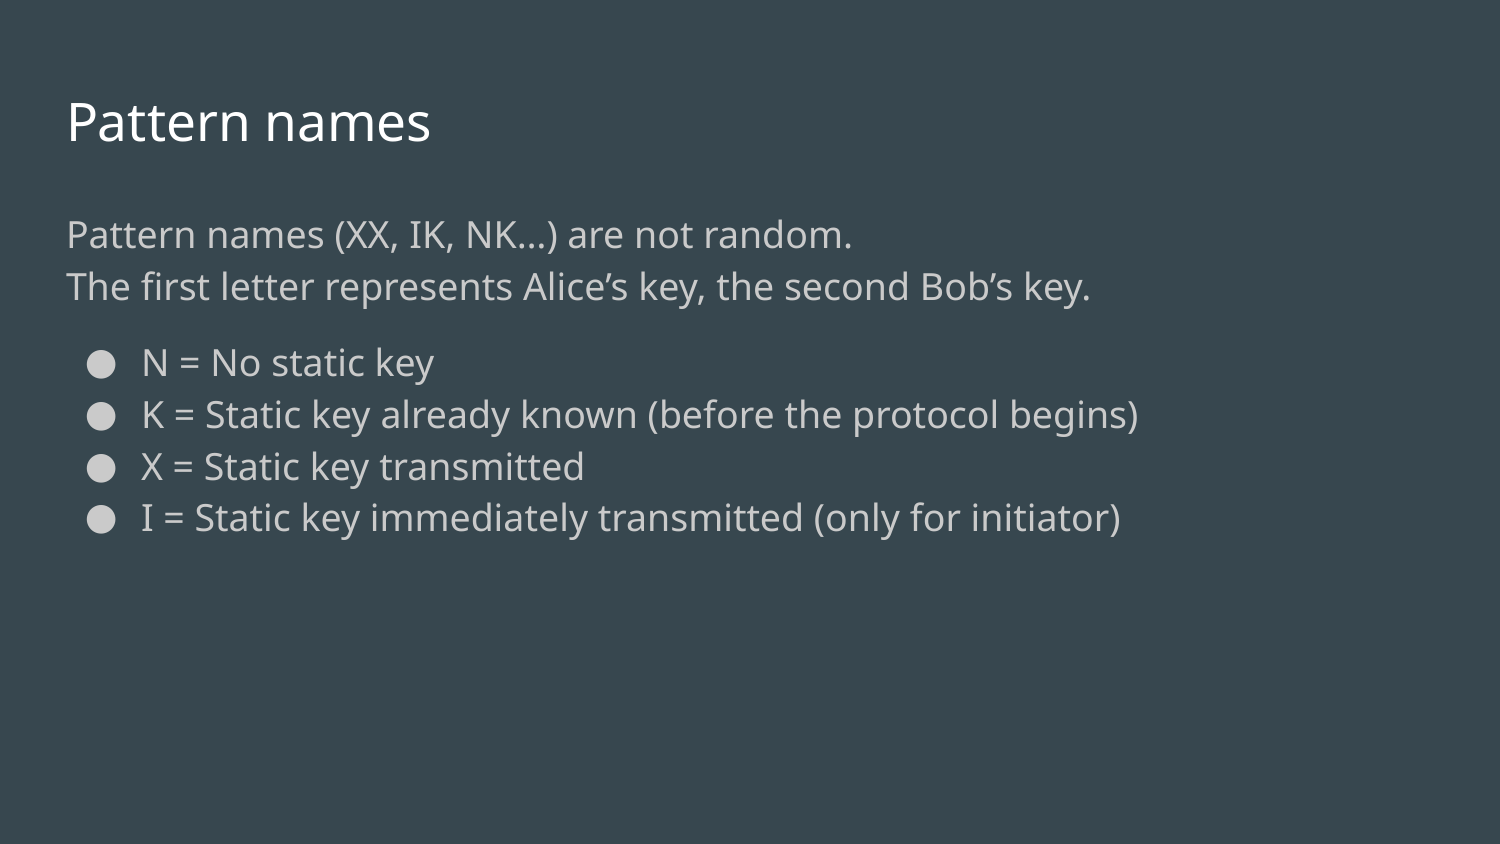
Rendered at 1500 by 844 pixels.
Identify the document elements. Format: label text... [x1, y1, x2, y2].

list Pattern names (XX, IK, NK…) are not random. The first letter represents Alice’s key, the second Bob’s key. N = No static key K = Static key already known (before the protocol begins) X = Static key transmitted I = Static key immediately transmitted (only for initiator) [51, 189, 1215, 750]
title Pattern names [51, 72, 1449, 167]
